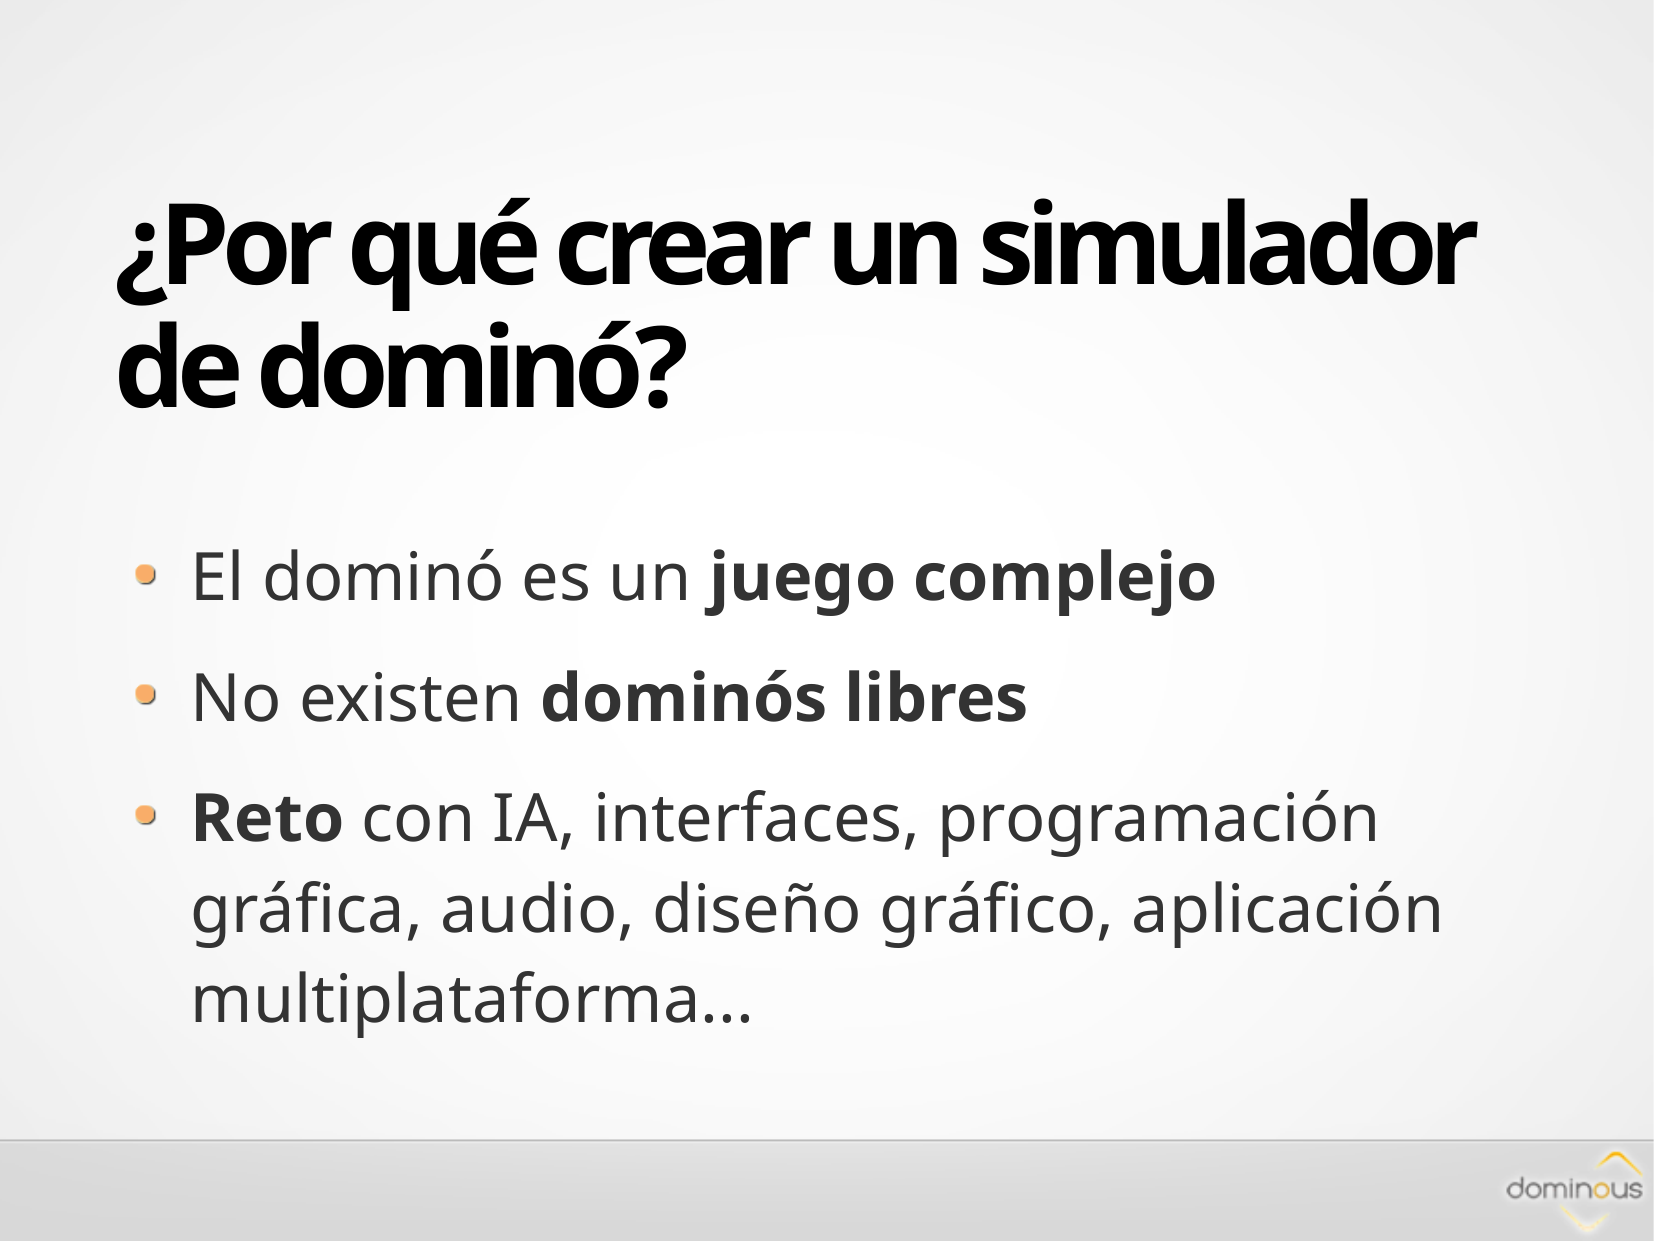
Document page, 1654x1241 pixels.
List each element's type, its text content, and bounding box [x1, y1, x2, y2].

picture [0, 0, 1654, 1241]
text_box ¿Por qué crear un simulador de dominó? [99, 179, 1565, 471]
text_box El dominó es un juego complejo No existen dominós libres Reto con IA, interfaces, programación gráfica, audio, diseño gráfico, aplicación multiplataforma... [119, 522, 1567, 1143]
